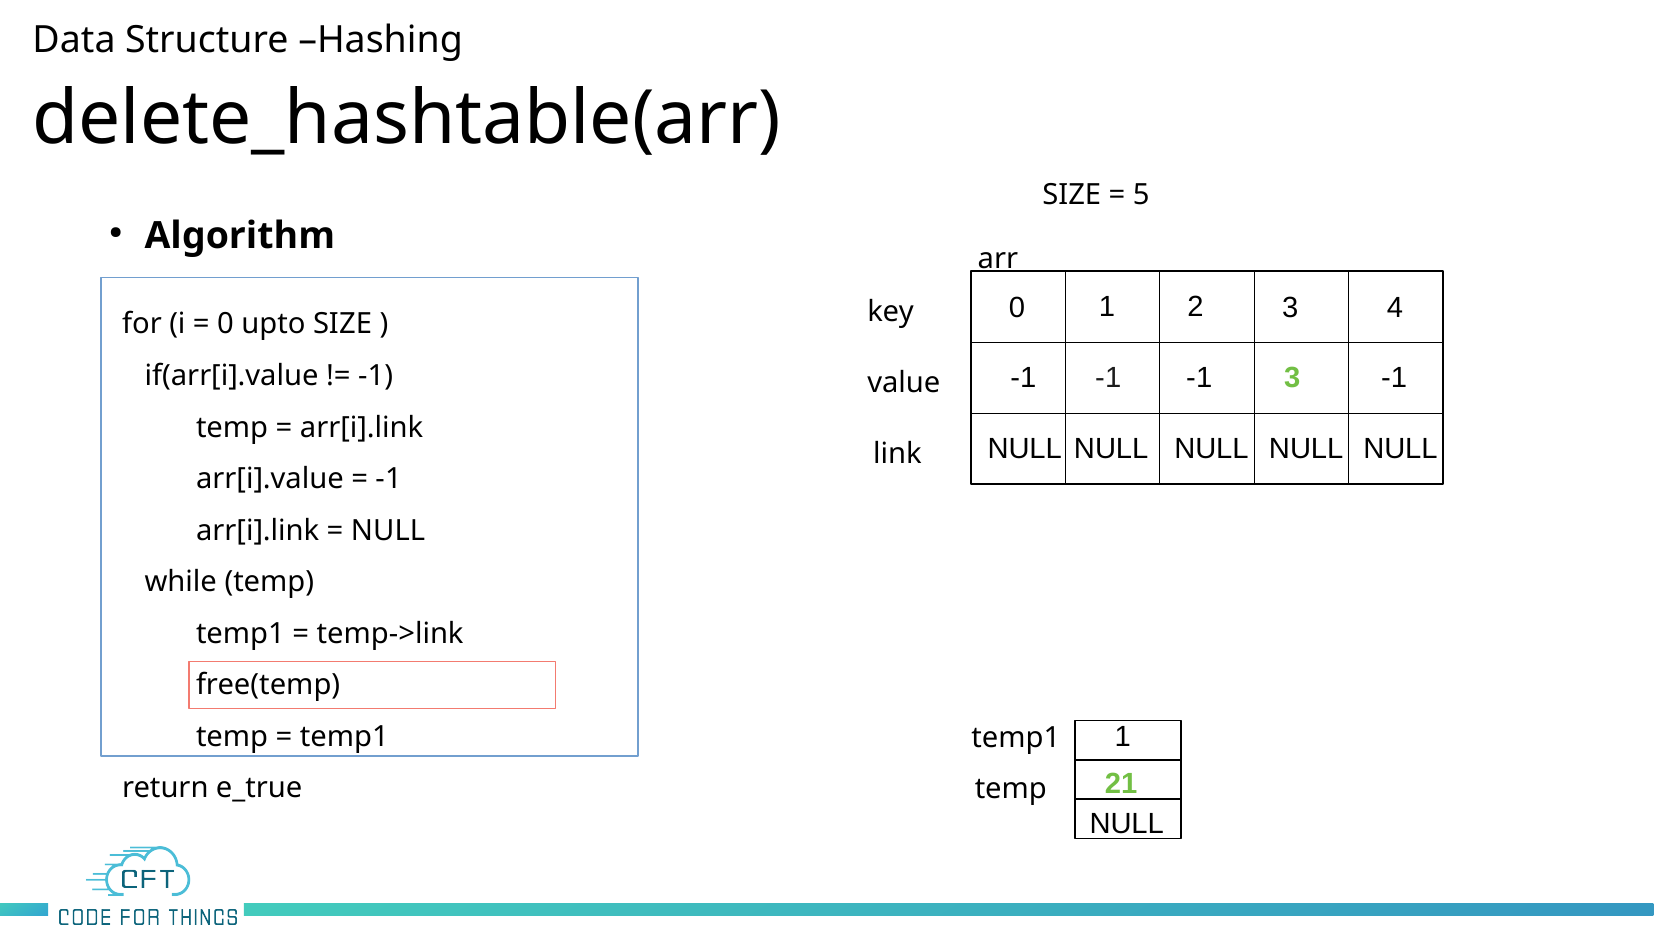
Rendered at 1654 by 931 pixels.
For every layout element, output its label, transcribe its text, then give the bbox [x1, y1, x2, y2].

text_box [1349, 271, 1444, 342]
text_box NULL [1059, 424, 1164, 473]
text_box [1018, 343, 1065, 413]
text_box [1160, 473, 1254, 484]
text_box -1 [1171, 353, 1228, 402]
text_box [1066, 473, 1159, 484]
text_box [1146, 720, 1182, 839]
text_box [970, 473, 1065, 484]
text_box SIZE = 5 [1027, 166, 1205, 216]
text_box [100, 277, 638, 756]
picture [59, 846, 237, 925]
text_box [1255, 271, 1348, 342]
text_box Algorithm [94, 200, 886, 269]
text_box NULL [1074, 799, 1179, 847]
text_box temp1 [956, 708, 1087, 758]
text_box 4 [1372, 283, 1419, 331]
text_box 21 [1091, 759, 1170, 808]
text_box NULL [1348, 424, 1453, 473]
text_box 1 [1084, 282, 1131, 331]
text_box for (i = 0 upto SIZE ) if(arr[i].value != -1) temp = arr[i].link arr[i].value = -1 arr[i].link = NULL while (temp) temp1 = temp->link free(temp) temp = temp1 return e_true [107, 295, 851, 886]
text_box 2 [1172, 282, 1219, 331]
text_box link [858, 424, 1004, 474]
text_box [1160, 414, 1254, 424]
text_box [1160, 343, 1254, 413]
text_box [1074, 720, 1099, 759]
text_box [1018, 414, 1065, 424]
text_box arr [963, 230, 1141, 280]
text_box 1 [1099, 712, 1146, 759]
title Data Structure –Hashing delete_hashtable(arr) [32, 12, 1630, 166]
text_box [1349, 343, 1444, 413]
text_box -1 [995, 353, 1052, 402]
text_box [1255, 473, 1348, 484]
text_box -1 [1366, 353, 1422, 402]
text_box 0 [994, 283, 1041, 332]
text_box [1349, 473, 1444, 484]
text_box temp [960, 759, 1091, 809]
text_box [1160, 271, 1254, 342]
text_box [1066, 271, 1159, 342]
text_box NULL [1254, 424, 1348, 473]
text_box [1066, 343, 1159, 413]
text_box [1255, 343, 1348, 413]
text_box [1349, 414, 1444, 424]
text_box 3 [1269, 353, 1325, 402]
text_box [1255, 414, 1348, 424]
text_box NULL [1164, 424, 1254, 473]
text_box NULL [972, 424, 1059, 473]
text_box -1 [1080, 353, 1136, 402]
text_box [1066, 414, 1159, 424]
text_box value [852, 353, 1018, 437]
text_box 3 [1267, 283, 1314, 331]
text_box [970, 280, 1065, 342]
text_box key [852, 283, 1018, 353]
